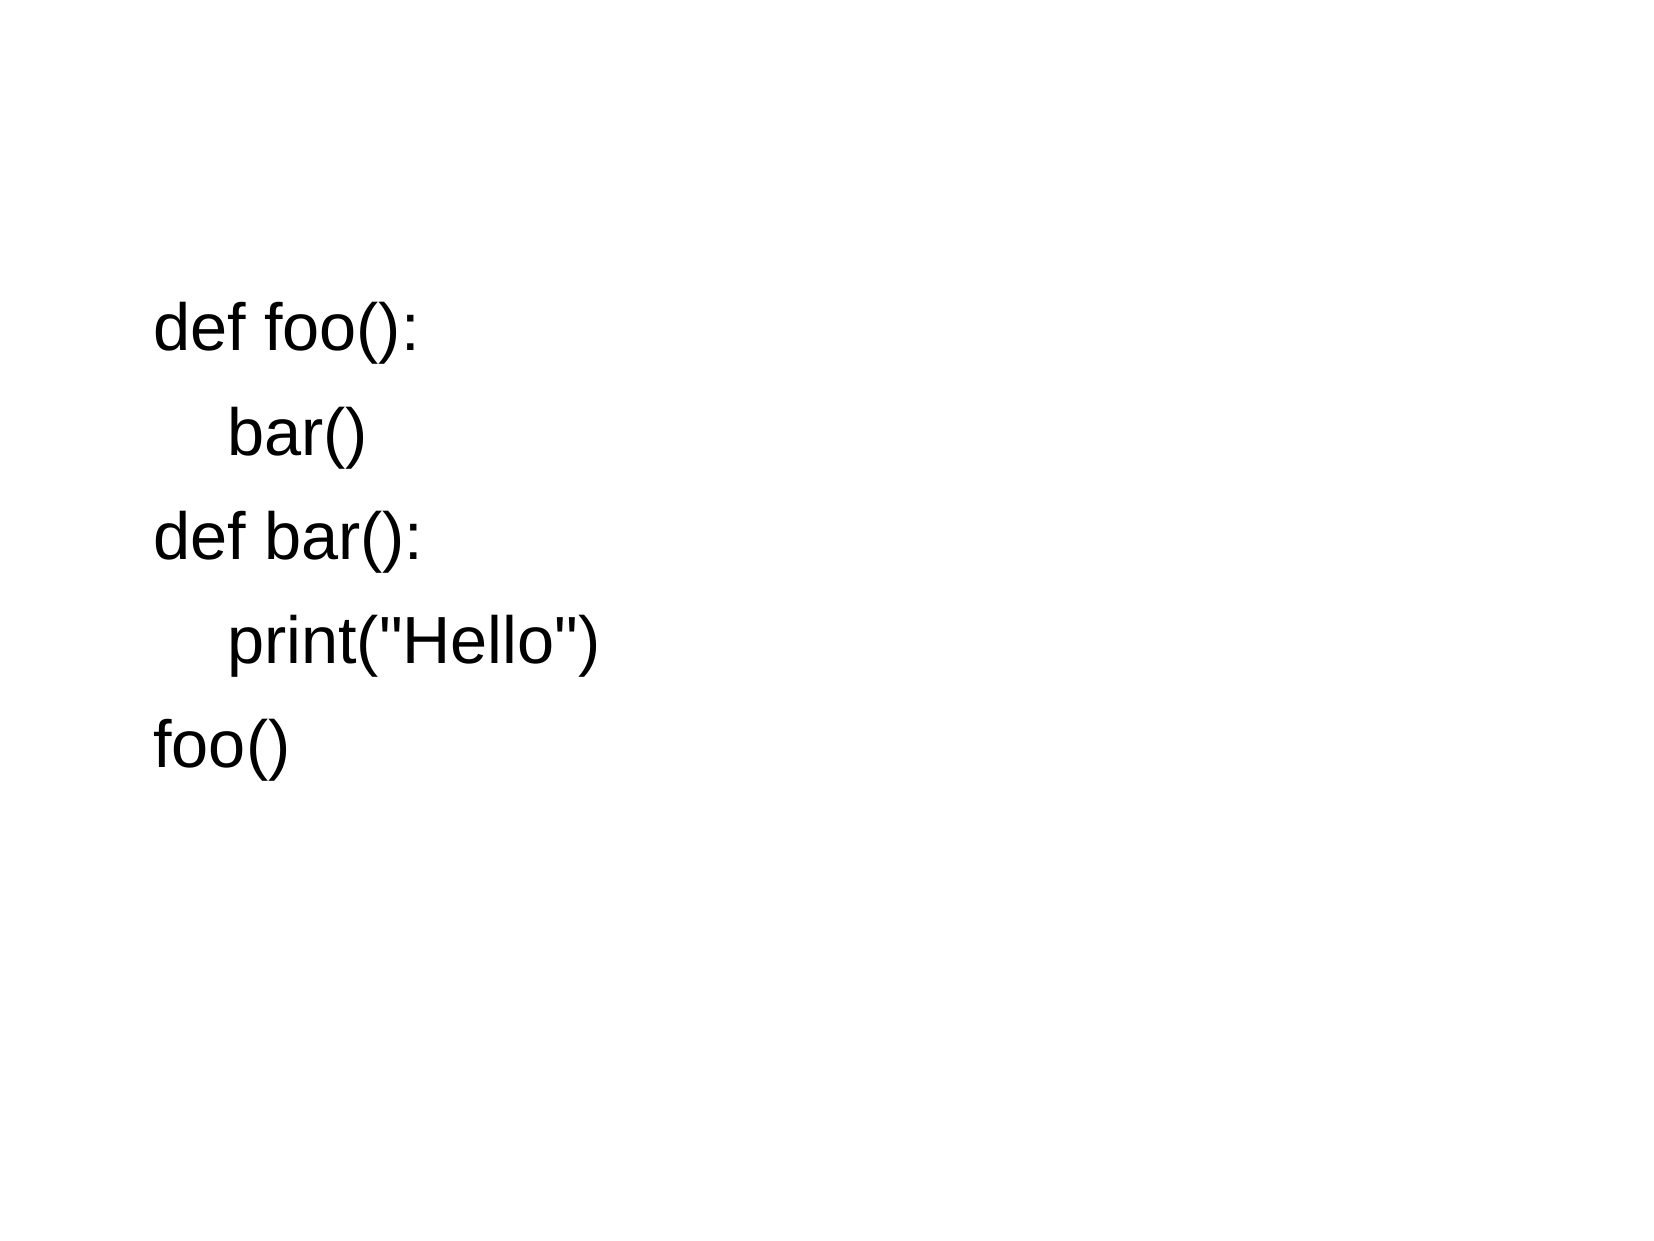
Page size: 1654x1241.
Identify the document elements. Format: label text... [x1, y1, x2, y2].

list def foo(): bar() def bar(): print("Hello") foo() [82, 290, 1571, 1010]
